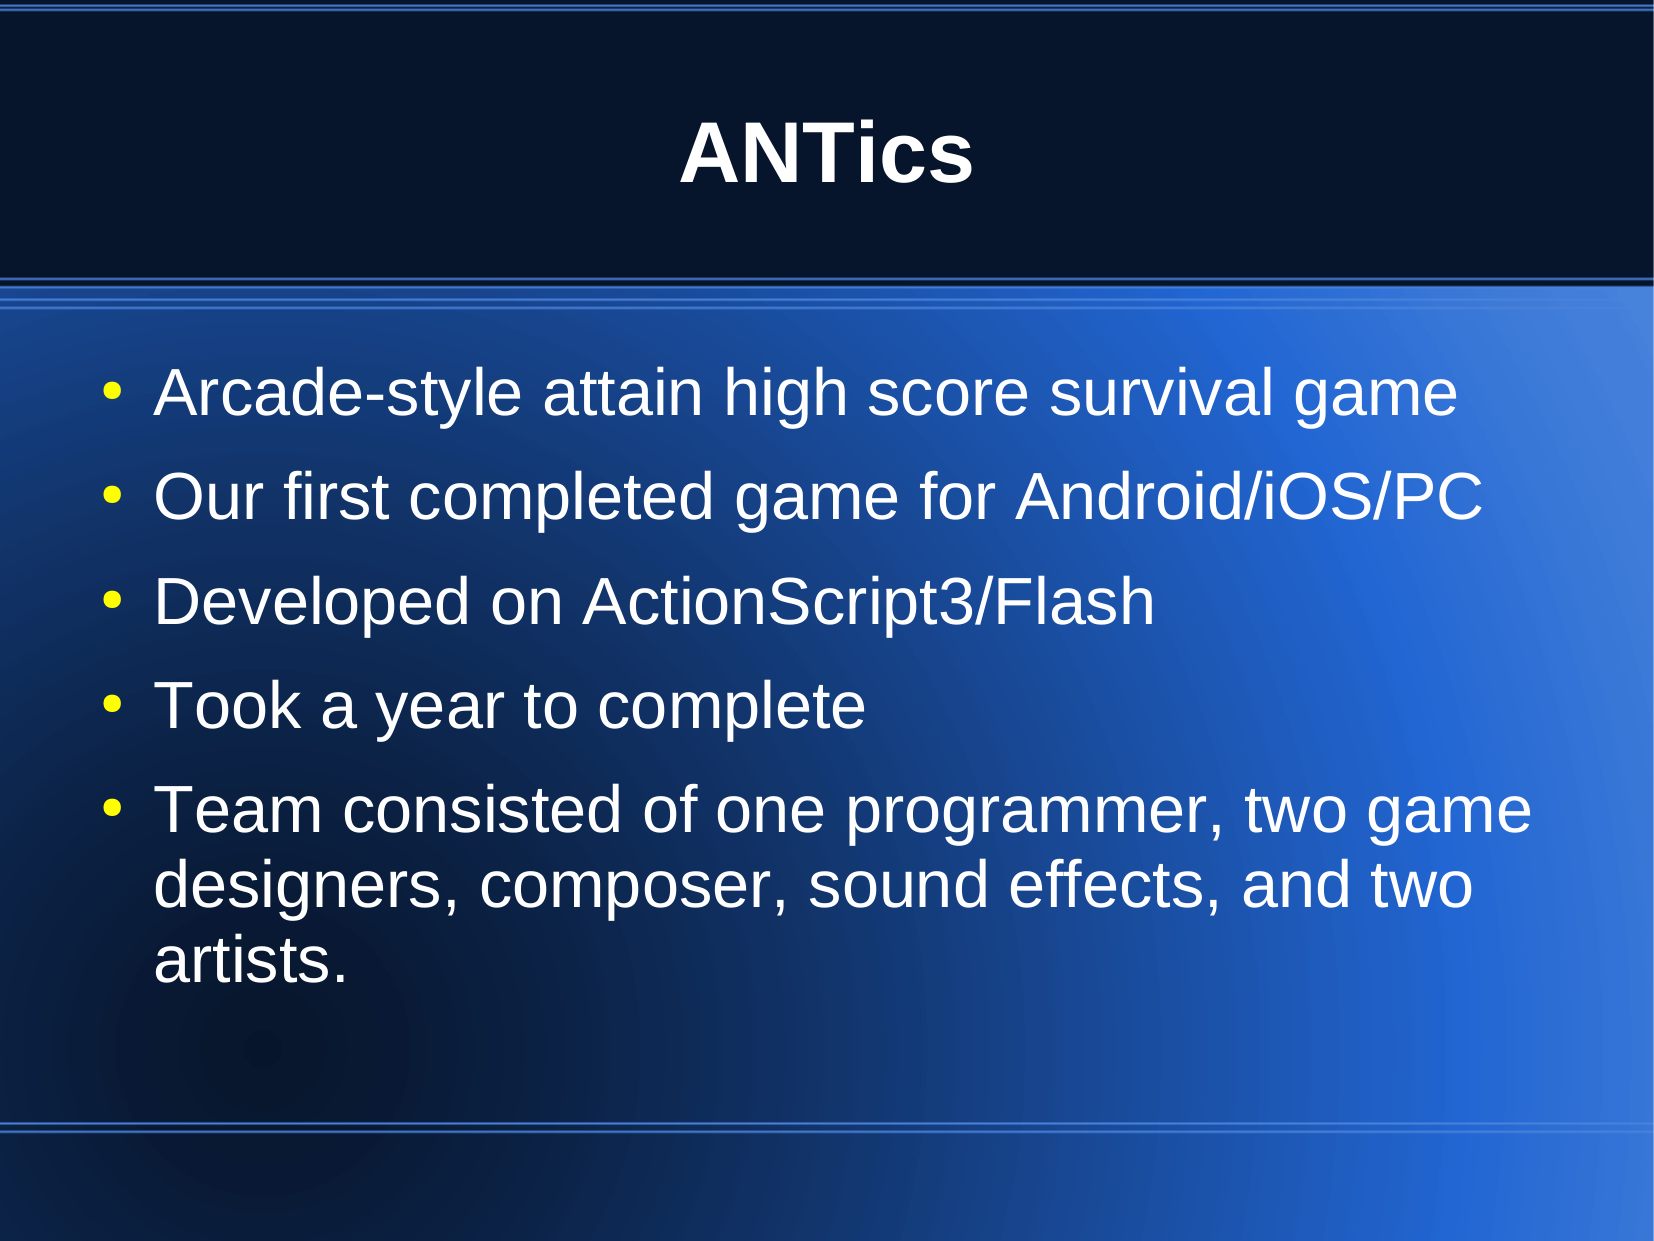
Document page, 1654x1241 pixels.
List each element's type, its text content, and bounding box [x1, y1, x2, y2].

list Arcade-style attain high score survival game Our first completed game for Android/iOS/PC Developed on ActionScript3/Flash Took a year to complete Team consisted of one programmer, two game designers, composer, sound effects, and two artists. [82, 355, 1571, 1058]
picture [0, 0, 1654, 1241]
title ANTics [82, 49, 1571, 257]
